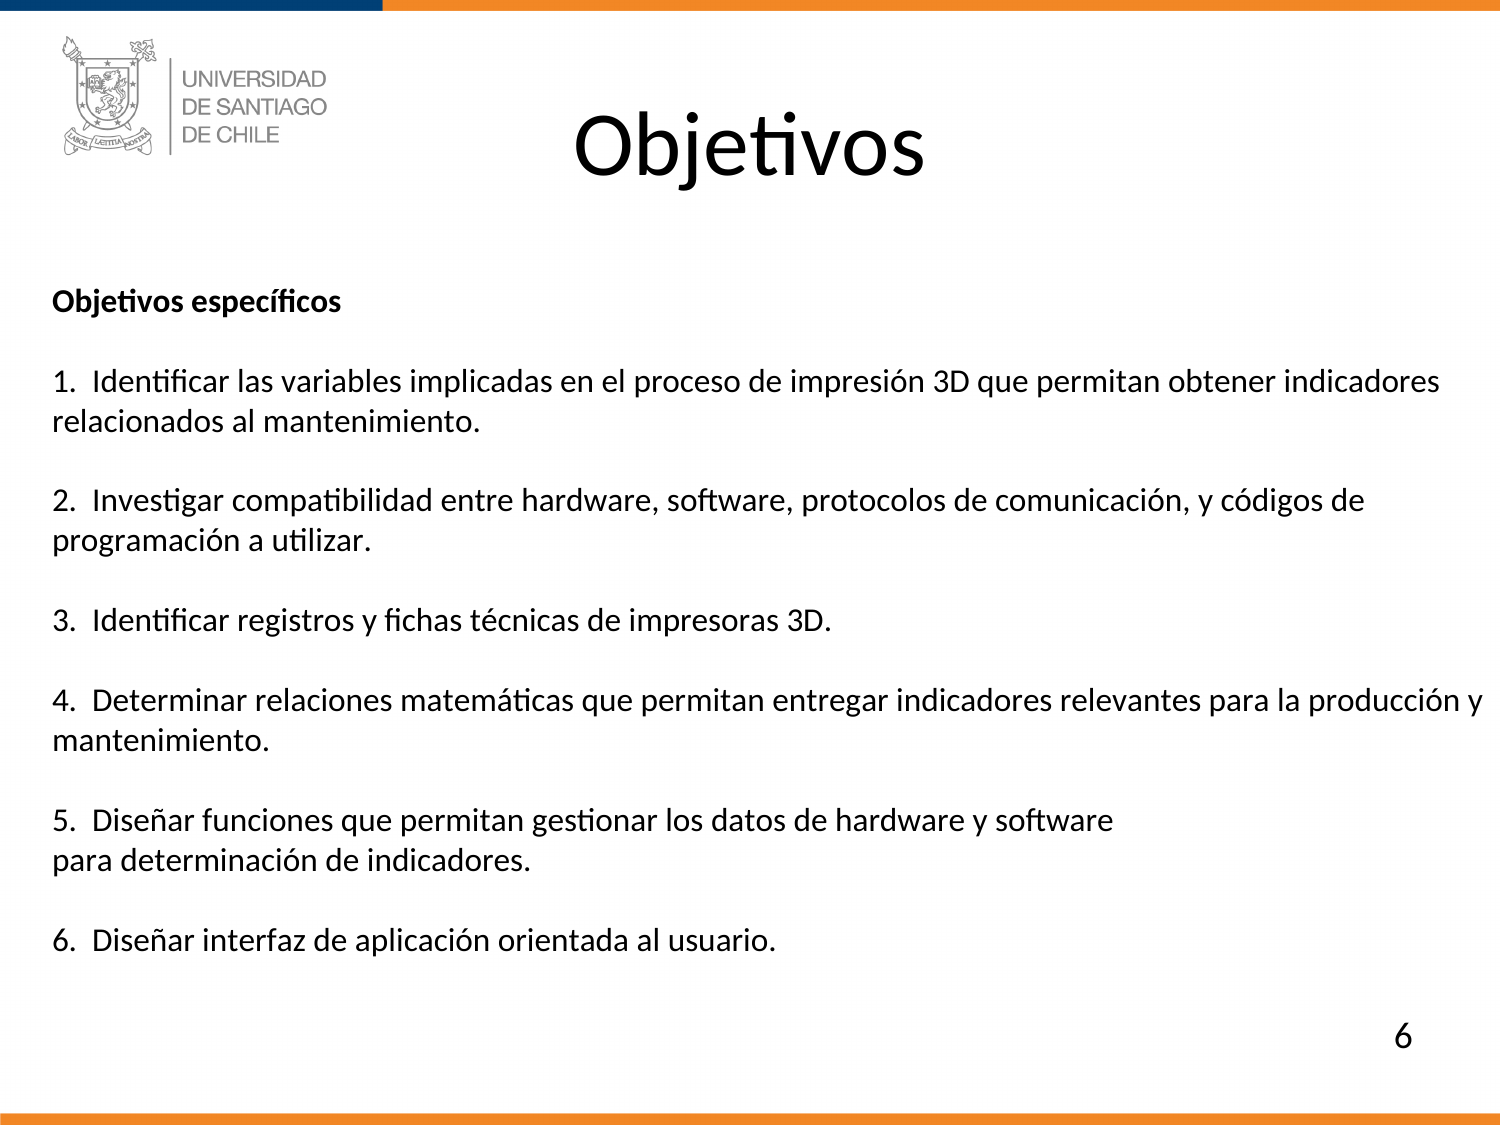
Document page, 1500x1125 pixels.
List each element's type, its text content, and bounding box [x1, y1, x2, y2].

text_box Objetivos específicos 1. Identificar las variables implicadas en el proceso de impresión 3D que permitan obtener indicadores relacionados al mantenimiento. 2. Investigar compatibilidad entre hardware, software, protocolos de comunicación, y códigos de programación a utilizar. 3. Identificar registros y fichas técnicas de impresoras 3D. 4. Determinar relaciones matemáticas que permitan entregar indicadores relevantes para la producción y mantenimiento. 5. Diseñar funciones que permitan gestionar los datos de hardware y software para determinación de indicadores. 6. Diseñar interfaz de aplicación orientada al usuario. [37, 271, 1500, 966]
picture [0, 0, 1500, 1125]
title Objetivos [75, 45, 1426, 233]
text_box <número> [1379, 1003, 1500, 1064]
